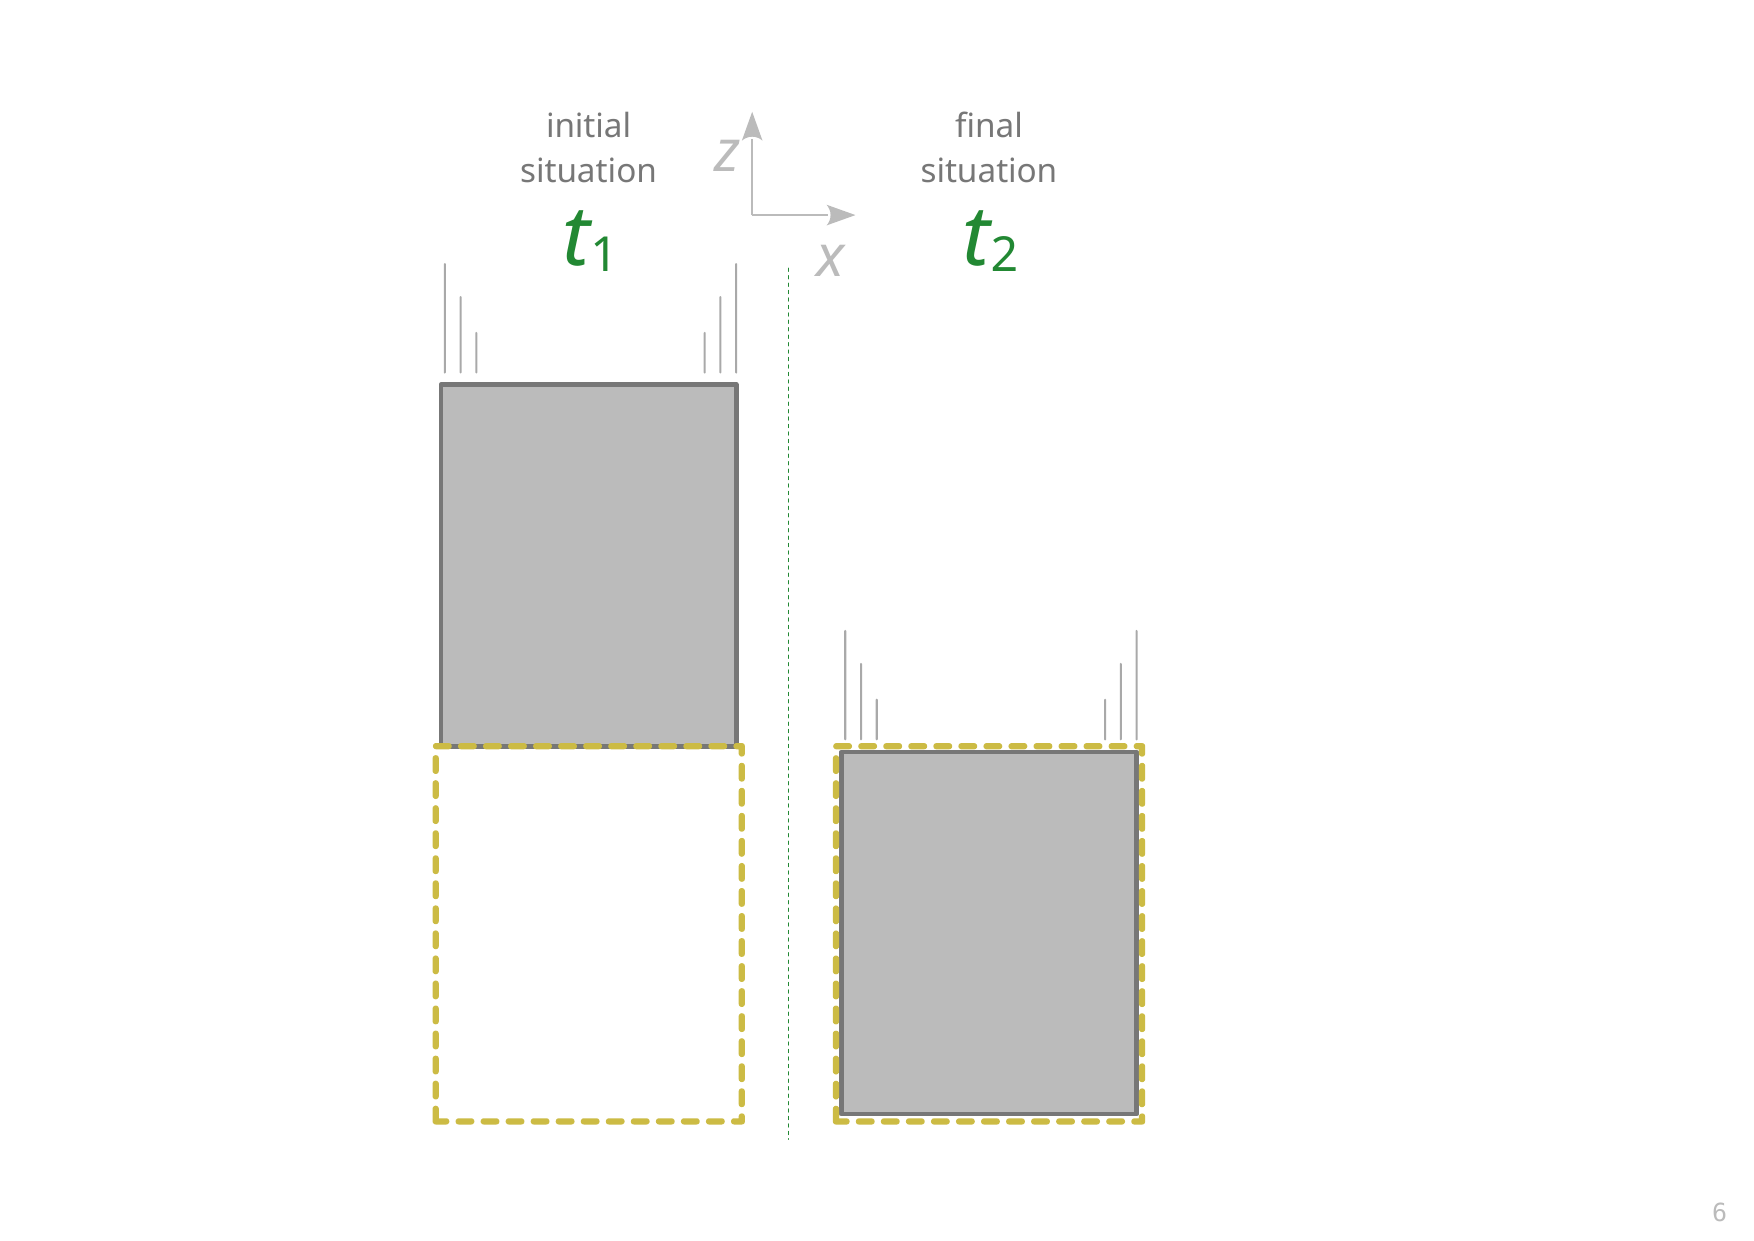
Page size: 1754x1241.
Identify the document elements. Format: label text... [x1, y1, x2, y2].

text_box [1138, 1038, 1146, 1058]
text_box [432, 780, 439, 800]
text_box [1008, 743, 1028, 750]
text_box [1138, 837, 1146, 857]
text_box [738, 787, 745, 807]
text_box [855, 1118, 875, 1125]
text_box [432, 880, 439, 900]
text_box [880, 1118, 900, 1125]
text_box [655, 1118, 675, 1125]
text_box [480, 1118, 500, 1125]
text_box x [802, 206, 862, 281]
text_box [832, 830, 840, 850]
text_box [432, 1005, 439, 1025]
text_box [832, 930, 840, 950]
text_box [1133, 743, 1146, 757]
text_box [1108, 743, 1128, 750]
text_box [905, 1118, 925, 1125]
text_box [1138, 988, 1146, 1008]
text_box [432, 1080, 439, 1100]
text_box [738, 1088, 745, 1108]
text_box [630, 1118, 650, 1125]
text_box [1131, 1113, 1146, 1125]
text_box [432, 755, 439, 774]
text_box [432, 830, 439, 850]
text_box initial situation [509, 94, 669, 176]
text_box [432, 955, 439, 975]
text_box [432, 805, 439, 825]
text_box [1138, 1063, 1146, 1083]
text_box [738, 963, 745, 982]
text_box [738, 888, 745, 907]
text_box [1083, 743, 1103, 750]
text_box [432, 1055, 439, 1075]
text_box [832, 955, 840, 975]
text_box [832, 880, 840, 900]
text_box [1031, 1118, 1050, 1125]
text_box [705, 1118, 725, 1125]
text_box t1 [547, 176, 630, 267]
text_box [505, 1118, 525, 1125]
text_box [1006, 1118, 1025, 1125]
text_box [738, 1063, 745, 1083]
text_box [432, 930, 439, 950]
text_box [738, 862, 745, 882]
text_box [605, 1118, 625, 1125]
text_box final situation [909, 94, 1069, 176]
text_box [908, 743, 928, 750]
text_box [832, 1080, 840, 1100]
text_box [455, 1118, 475, 1125]
text_box [1138, 888, 1146, 907]
text_box [738, 812, 745, 832]
text_box [432, 855, 439, 875]
text_box [1138, 762, 1146, 782]
text_box z [699, 102, 755, 176]
text_box [958, 743, 978, 750]
text_box [981, 1118, 1000, 1125]
text_box [832, 780, 840, 800]
text_box [1033, 743, 1053, 750]
text_box [841, 752, 1137, 1115]
text_box [432, 905, 439, 925]
text_box [432, 384, 745, 757]
text_box [832, 855, 840, 875]
text_box [1138, 812, 1146, 832]
text_box [738, 762, 745, 782]
text_box [933, 743, 953, 750]
text_box [1138, 963, 1146, 983]
text_box [832, 805, 840, 825]
text_box t2 [948, 176, 1030, 267]
text_box [832, 980, 840, 1000]
text_box [1081, 1118, 1101, 1125]
text_box [530, 1118, 550, 1125]
text_box [832, 905, 840, 925]
text_box [1106, 1118, 1126, 1125]
text_box [580, 1118, 600, 1125]
text_box [738, 837, 745, 857]
text_box [832, 755, 840, 775]
text_box [832, 1030, 840, 1050]
text_box [983, 743, 1003, 750]
text_box [1056, 1118, 1075, 1125]
text_box [738, 1013, 745, 1033]
text_box [1138, 1013, 1146, 1033]
text_box [680, 1118, 700, 1125]
text_box [1138, 1088, 1146, 1108]
text_box [833, 743, 853, 750]
text_box [1138, 913, 1146, 932]
text_box [738, 988, 745, 1008]
text_box [1138, 787, 1146, 807]
text_box [730, 1113, 745, 1125]
text_box [832, 1005, 840, 1025]
text_box [955, 1118, 975, 1125]
text_box [738, 938, 745, 957]
text_box [432, 1030, 439, 1050]
text_box [738, 913, 745, 932]
text_box [1138, 938, 1146, 957]
text_box [432, 980, 439, 1000]
text_box [1058, 743, 1078, 750]
text_box [858, 743, 878, 750]
text_box [738, 1038, 745, 1058]
text_box [432, 1105, 450, 1125]
text_box [930, 1118, 950, 1125]
text_box [1138, 863, 1146, 882]
text_box [883, 743, 903, 750]
text_box [832, 1105, 850, 1125]
text_box [832, 1055, 840, 1075]
text_box [555, 1118, 575, 1125]
